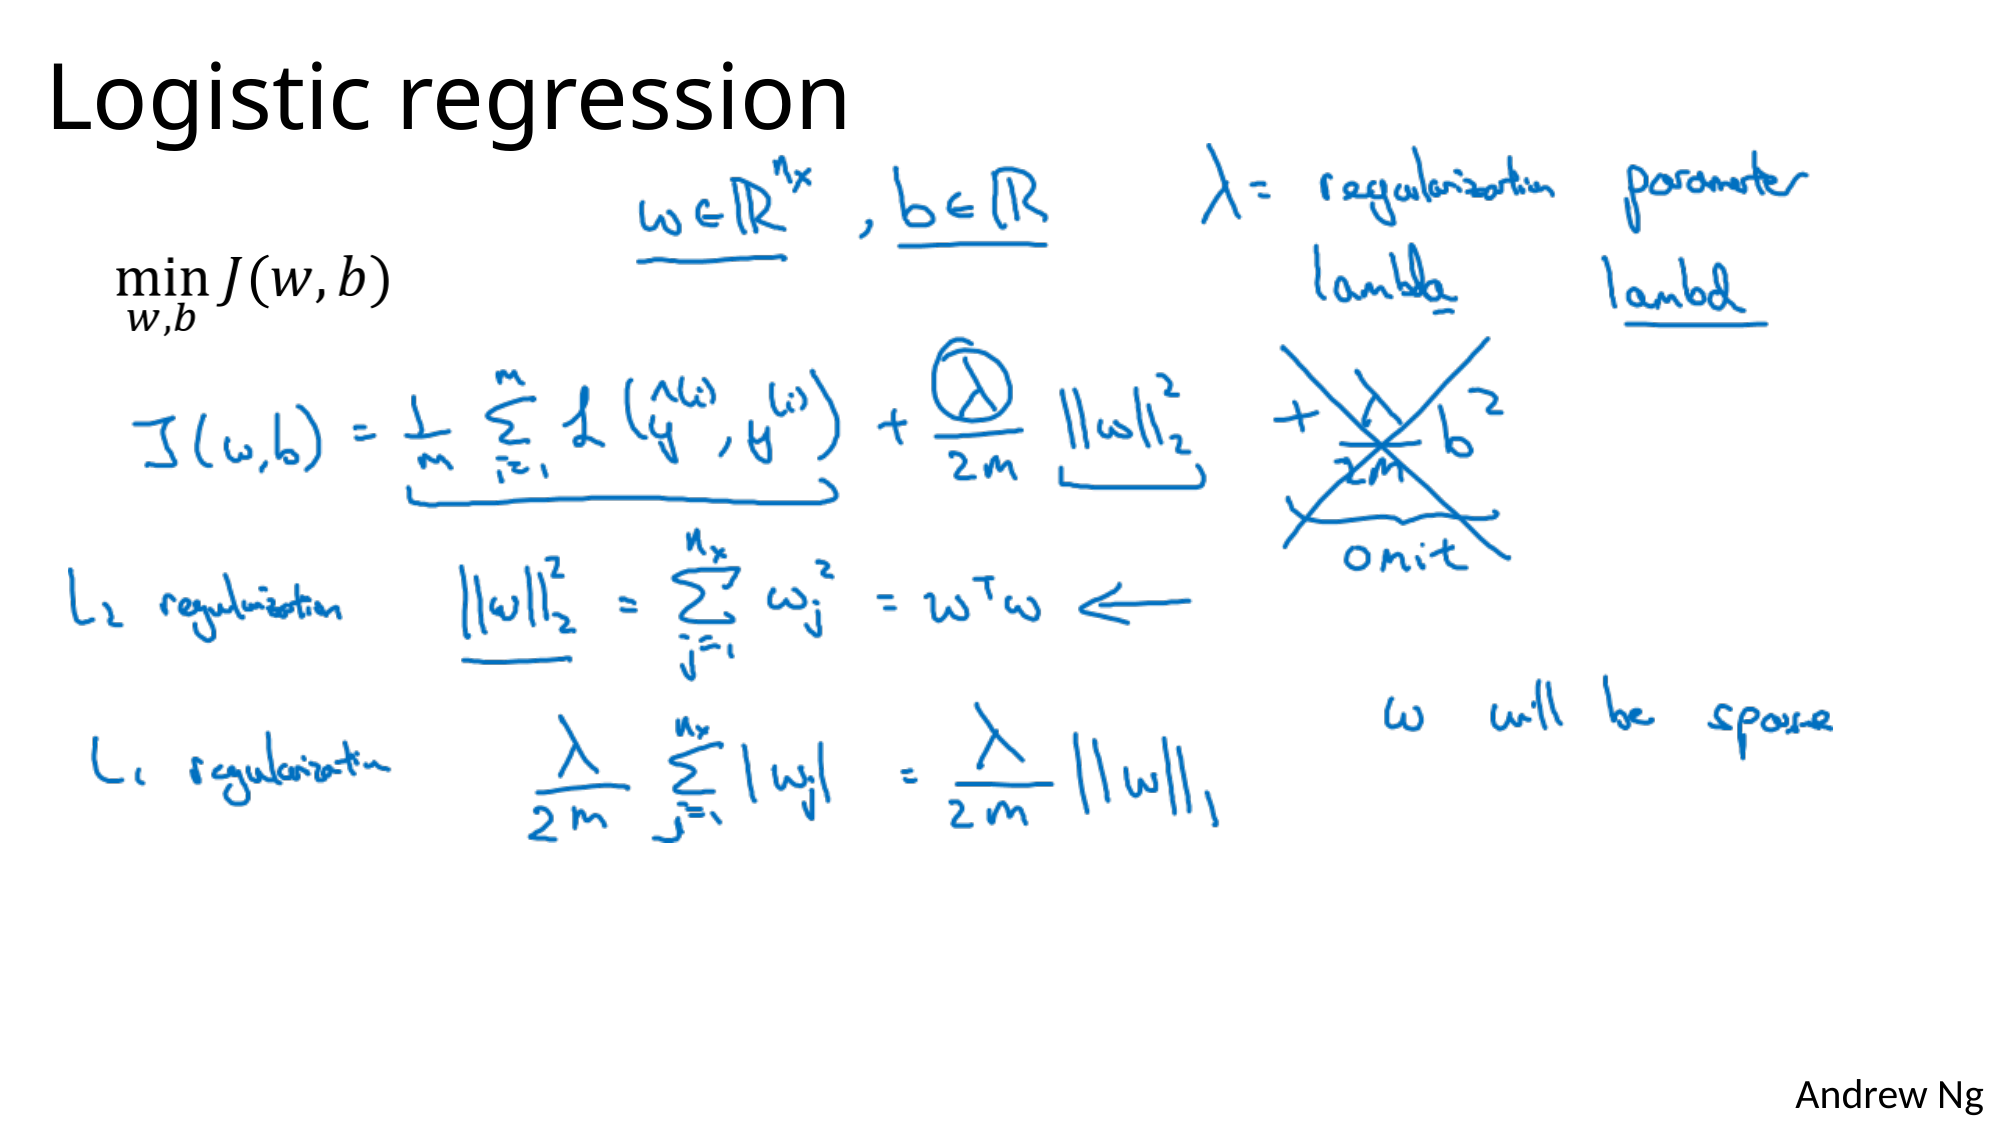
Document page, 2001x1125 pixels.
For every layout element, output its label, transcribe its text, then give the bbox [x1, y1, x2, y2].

title Logistic regression [30, 29, 1755, 248]
picture [68, 143, 1833, 843]
